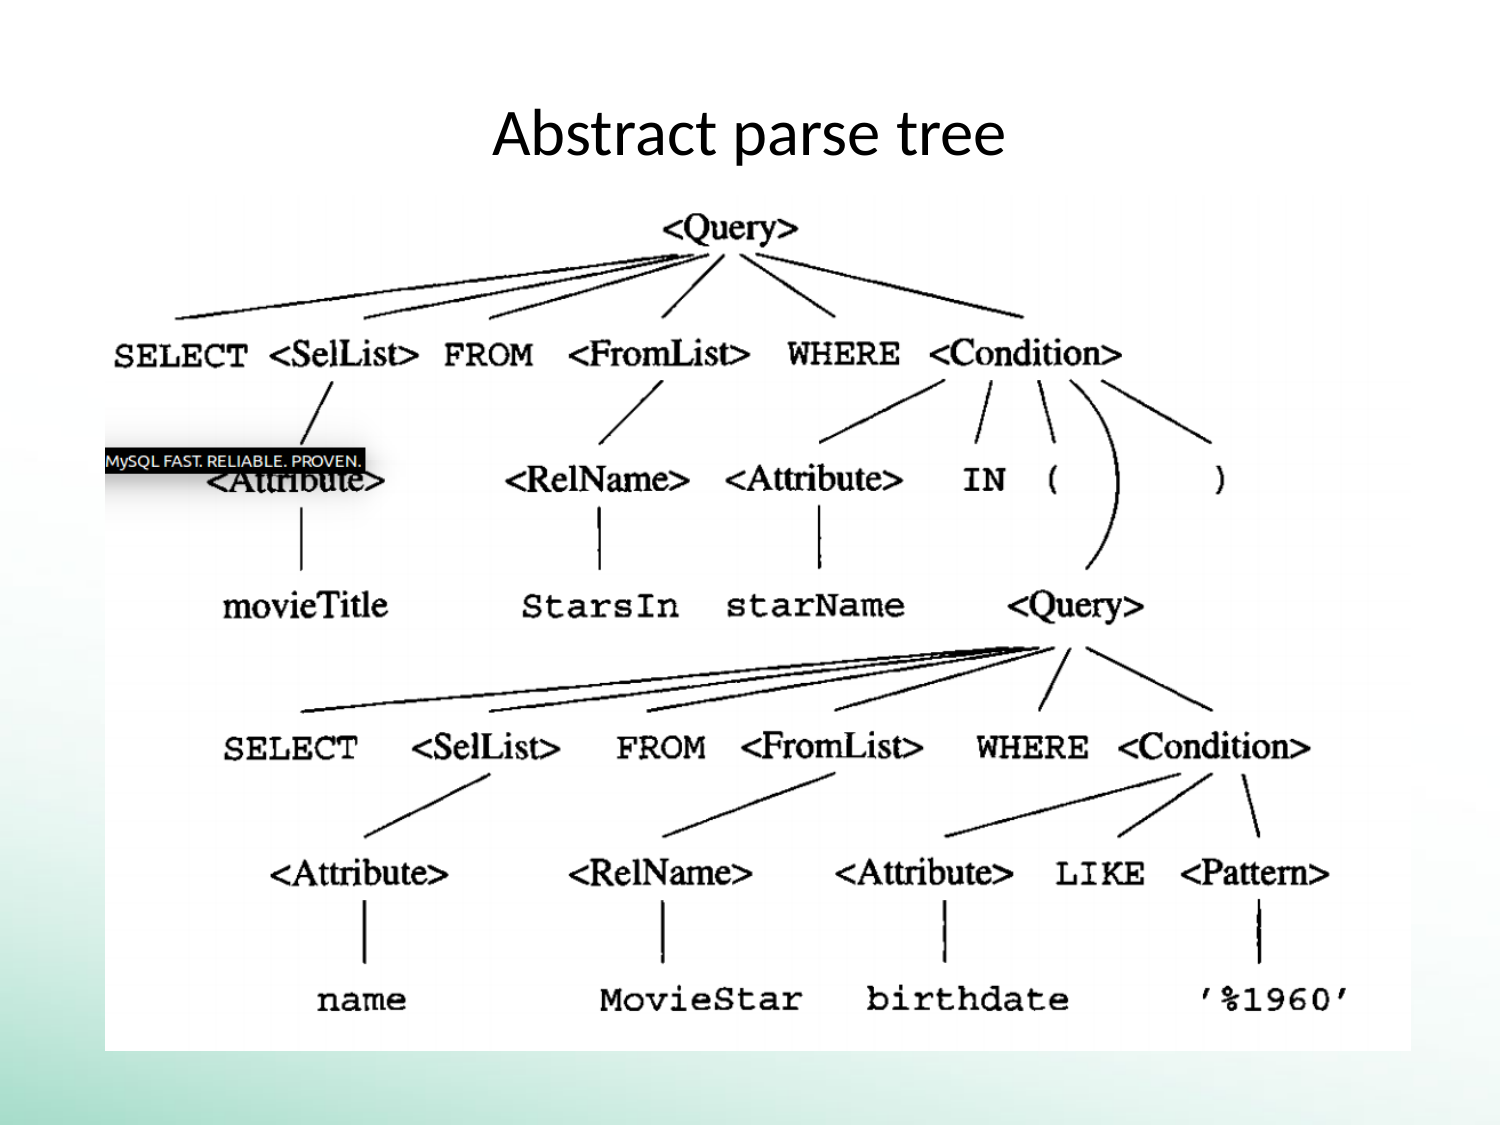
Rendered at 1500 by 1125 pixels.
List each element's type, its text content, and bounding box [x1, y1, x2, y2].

picture [0, 0, 1500, 1125]
title Abstract parse tree [75, 45, 1425, 233]
